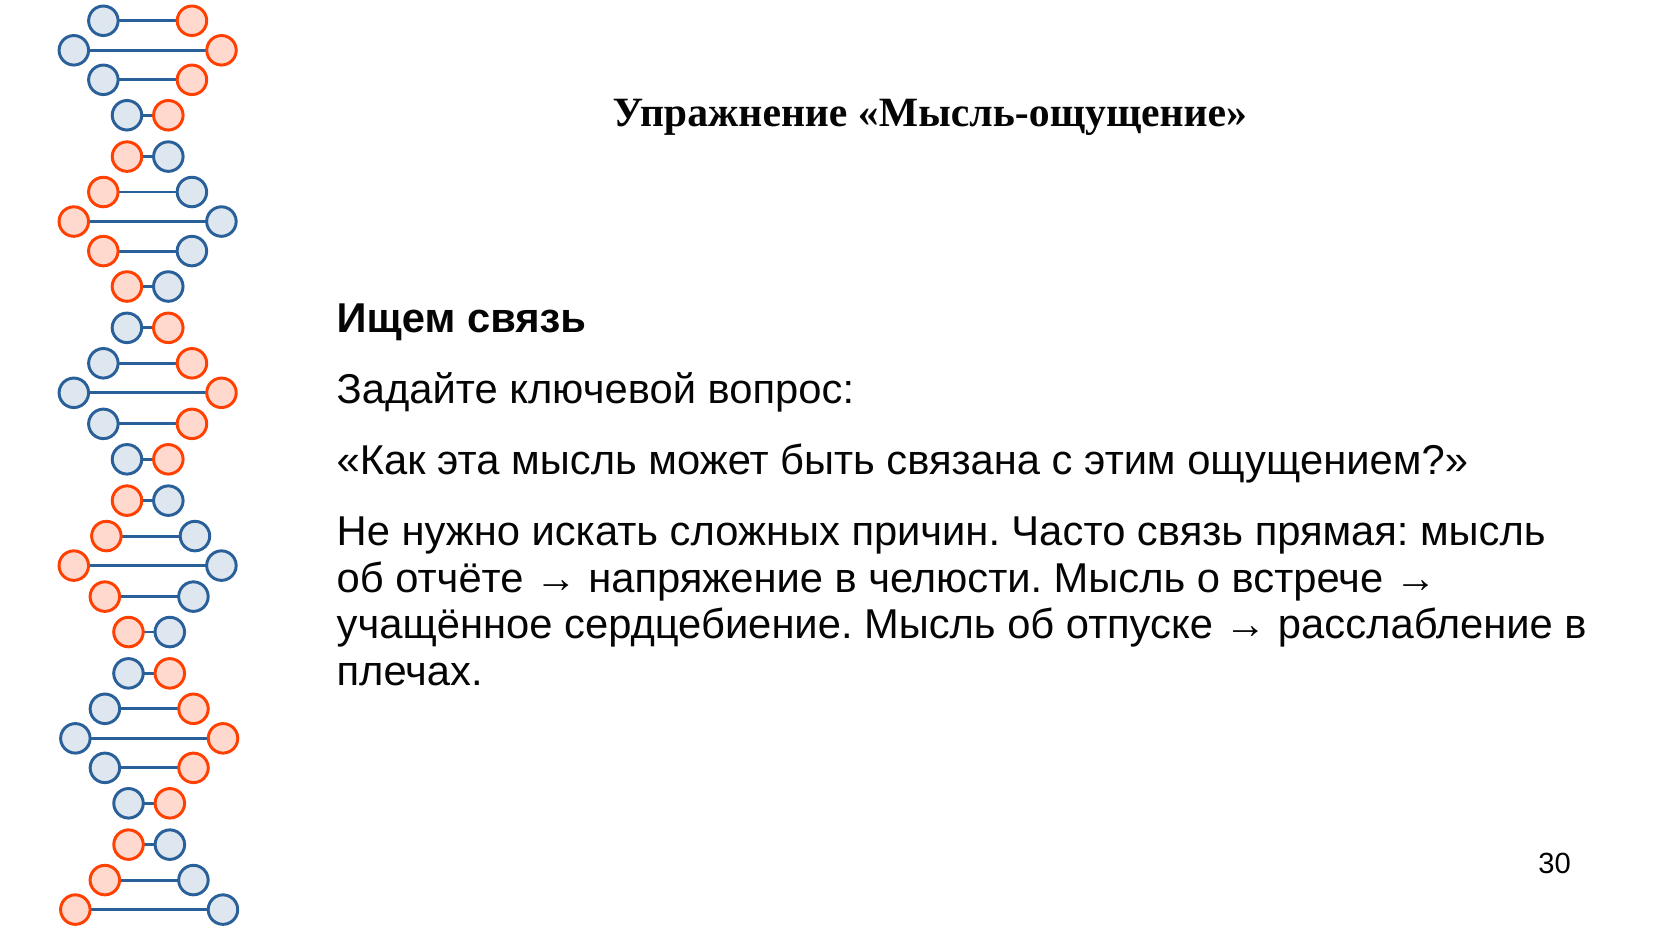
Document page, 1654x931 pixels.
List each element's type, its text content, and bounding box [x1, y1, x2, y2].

list Ищем связь Задайте ключевой вопрос: «Как эта мысль может быть связана с этим ощущением?» Не нужно искать сложных причин. Часто связь прямая: мысль об отчёте → напряжение в челюсти. Мысль о встрече → учащённое сердцебиение. Мысль об отпуске → расслабление в плечах. [265, 224, 1595, 764]
title Упражнение «Мысль-ощущение» [265, 35, 1595, 189]
